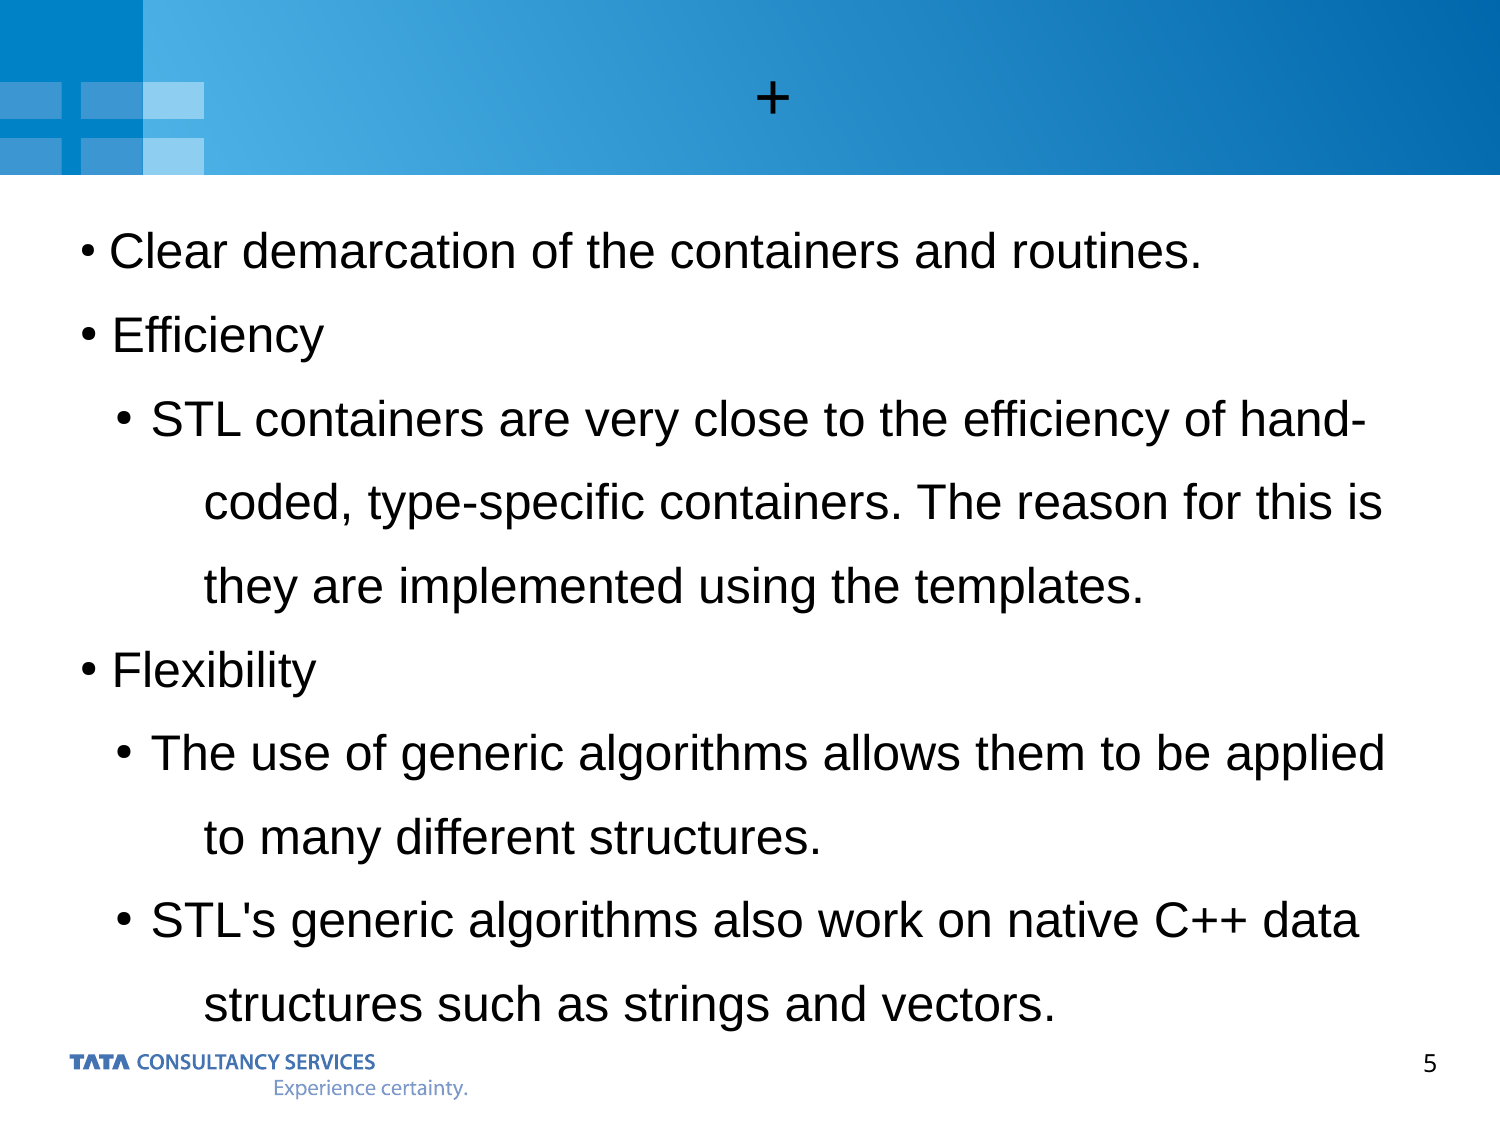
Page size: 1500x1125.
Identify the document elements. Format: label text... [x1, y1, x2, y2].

text_box + [200, 1, 1347, 188]
text_box Clear demarcation of the containers and routines. Efficiency STL containers are very close to the efficiency of hand-coded, type-specific containers. The reason for this is they are implemented using the templates. Flexibility The use of generic algorithms allows them to be applied to many different structures. STL's generic algorithms also work on native C++ data structures such as strings and vectors. [47, 188, 1441, 1040]
